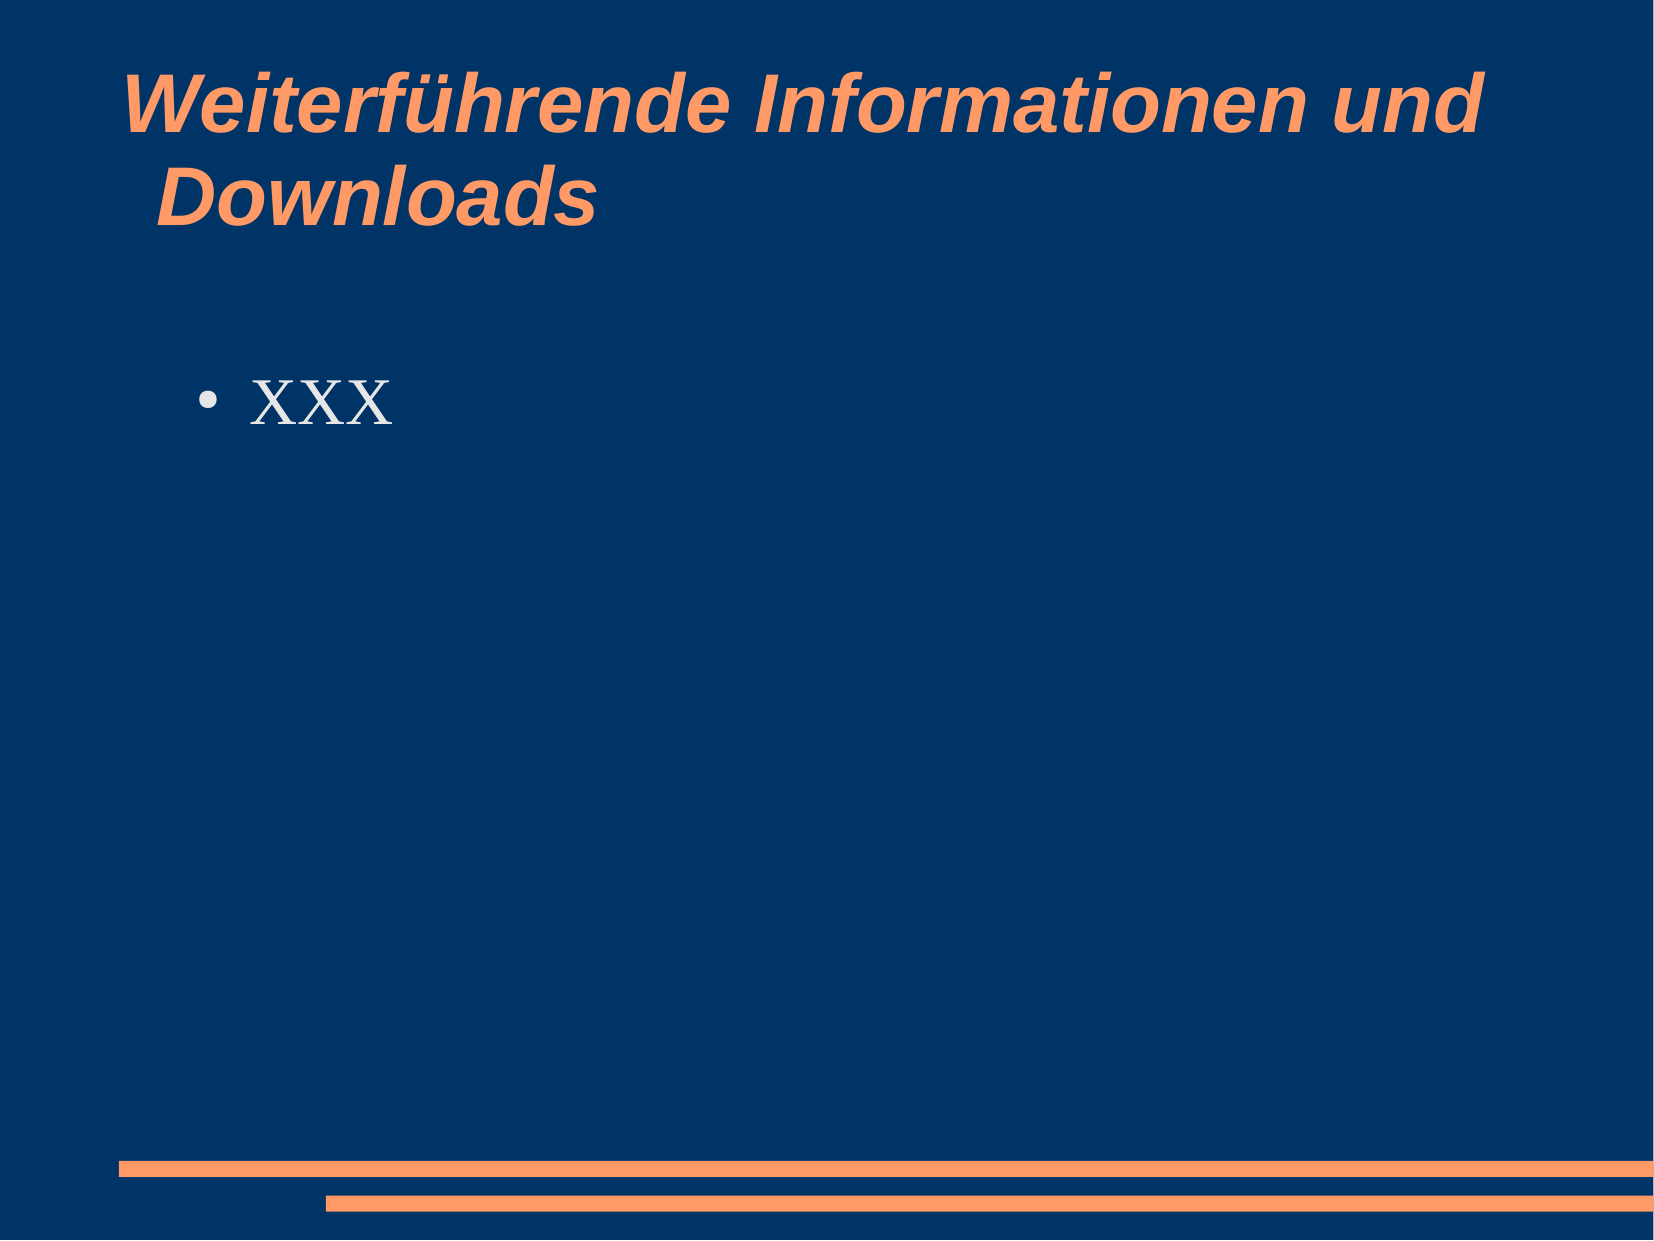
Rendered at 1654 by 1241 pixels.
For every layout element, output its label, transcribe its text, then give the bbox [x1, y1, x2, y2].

title Weiterführende Informationen und Downloads [121, 46, 1534, 254]
list XXX [178, 364, 1570, 1147]
